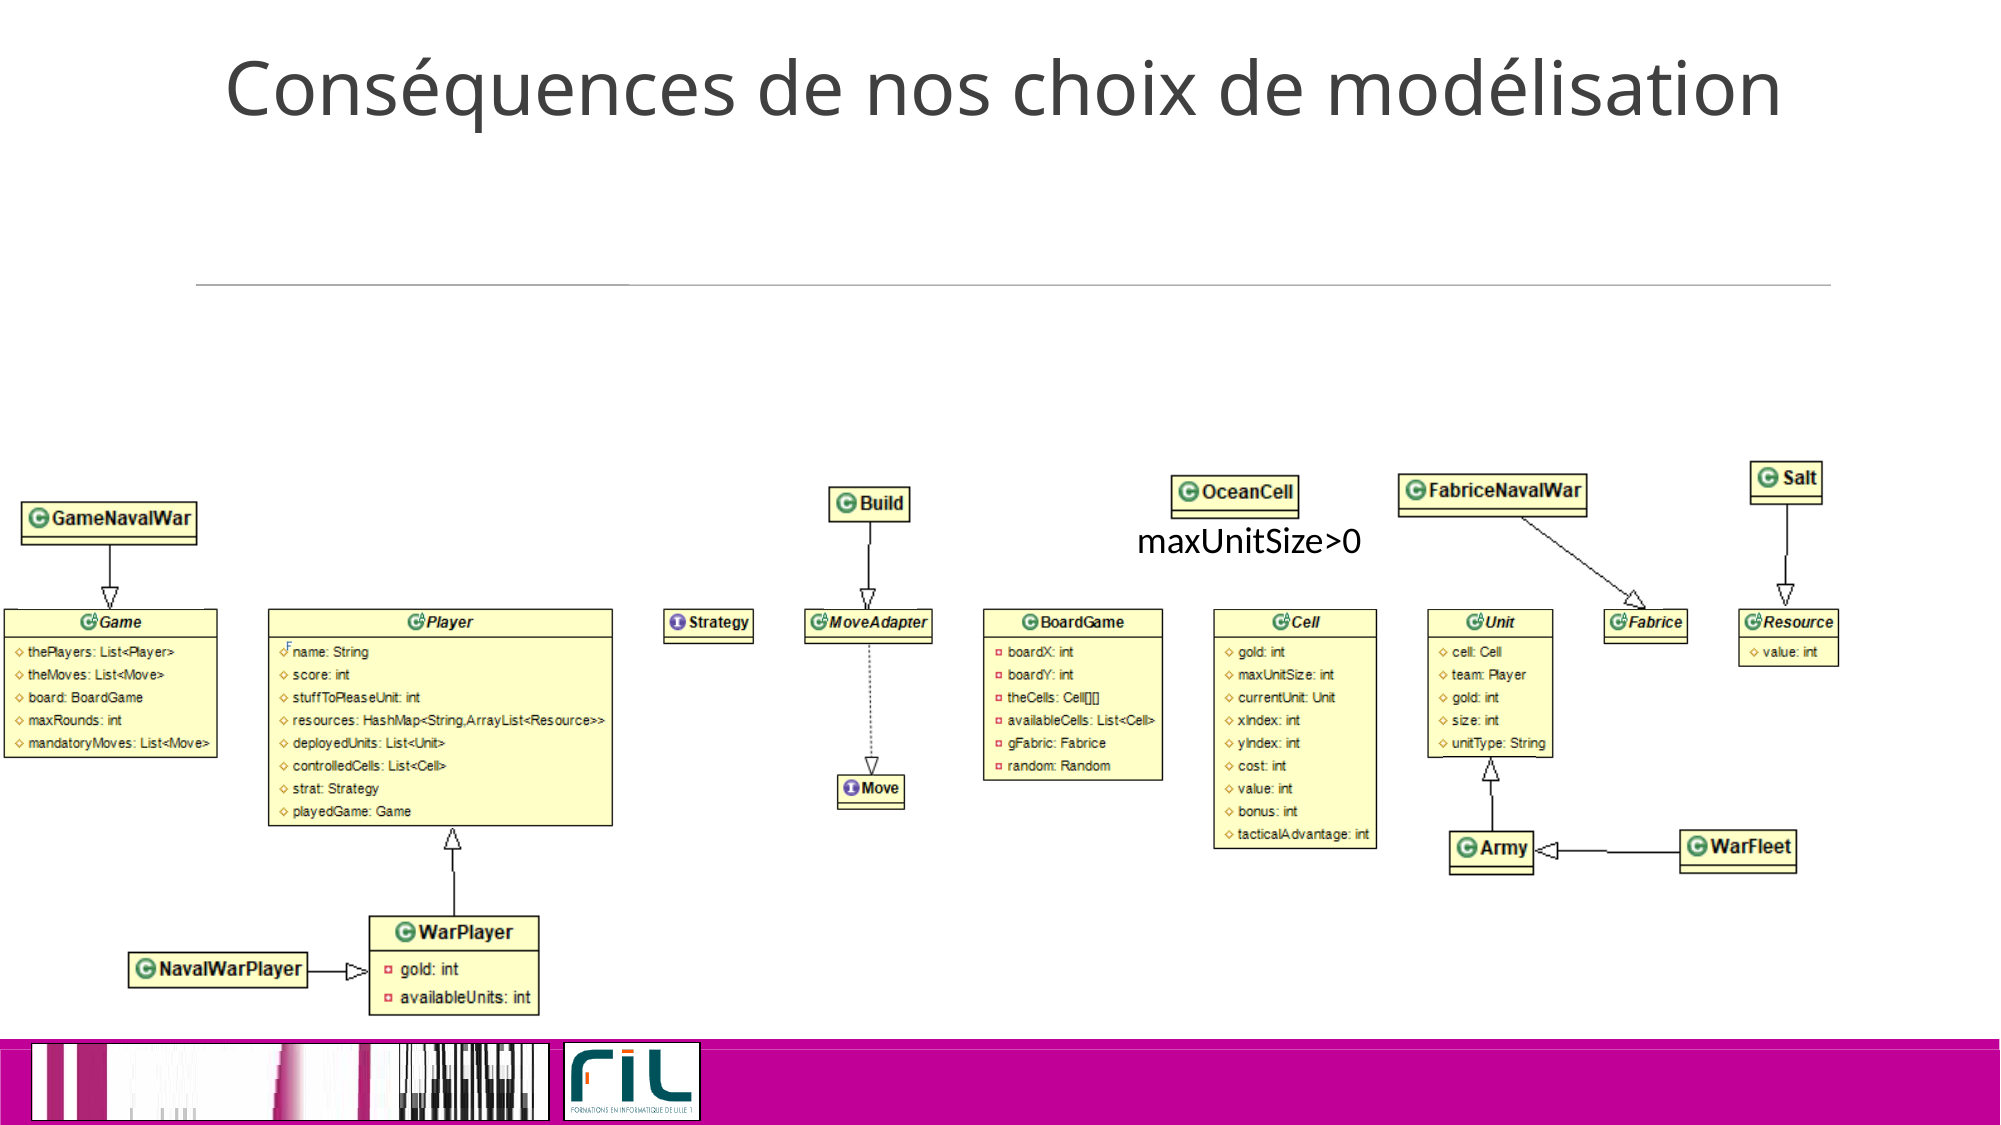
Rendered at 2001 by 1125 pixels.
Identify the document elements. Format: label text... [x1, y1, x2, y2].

picture [0, 458, 1843, 1027]
picture [564, 1043, 699, 1120]
text_box maxUnitSize>0 [1121, 508, 1380, 570]
title Conséquences de nos choix de modélisation [180, 47, 1831, 286]
picture [32, 1044, 549, 1120]
